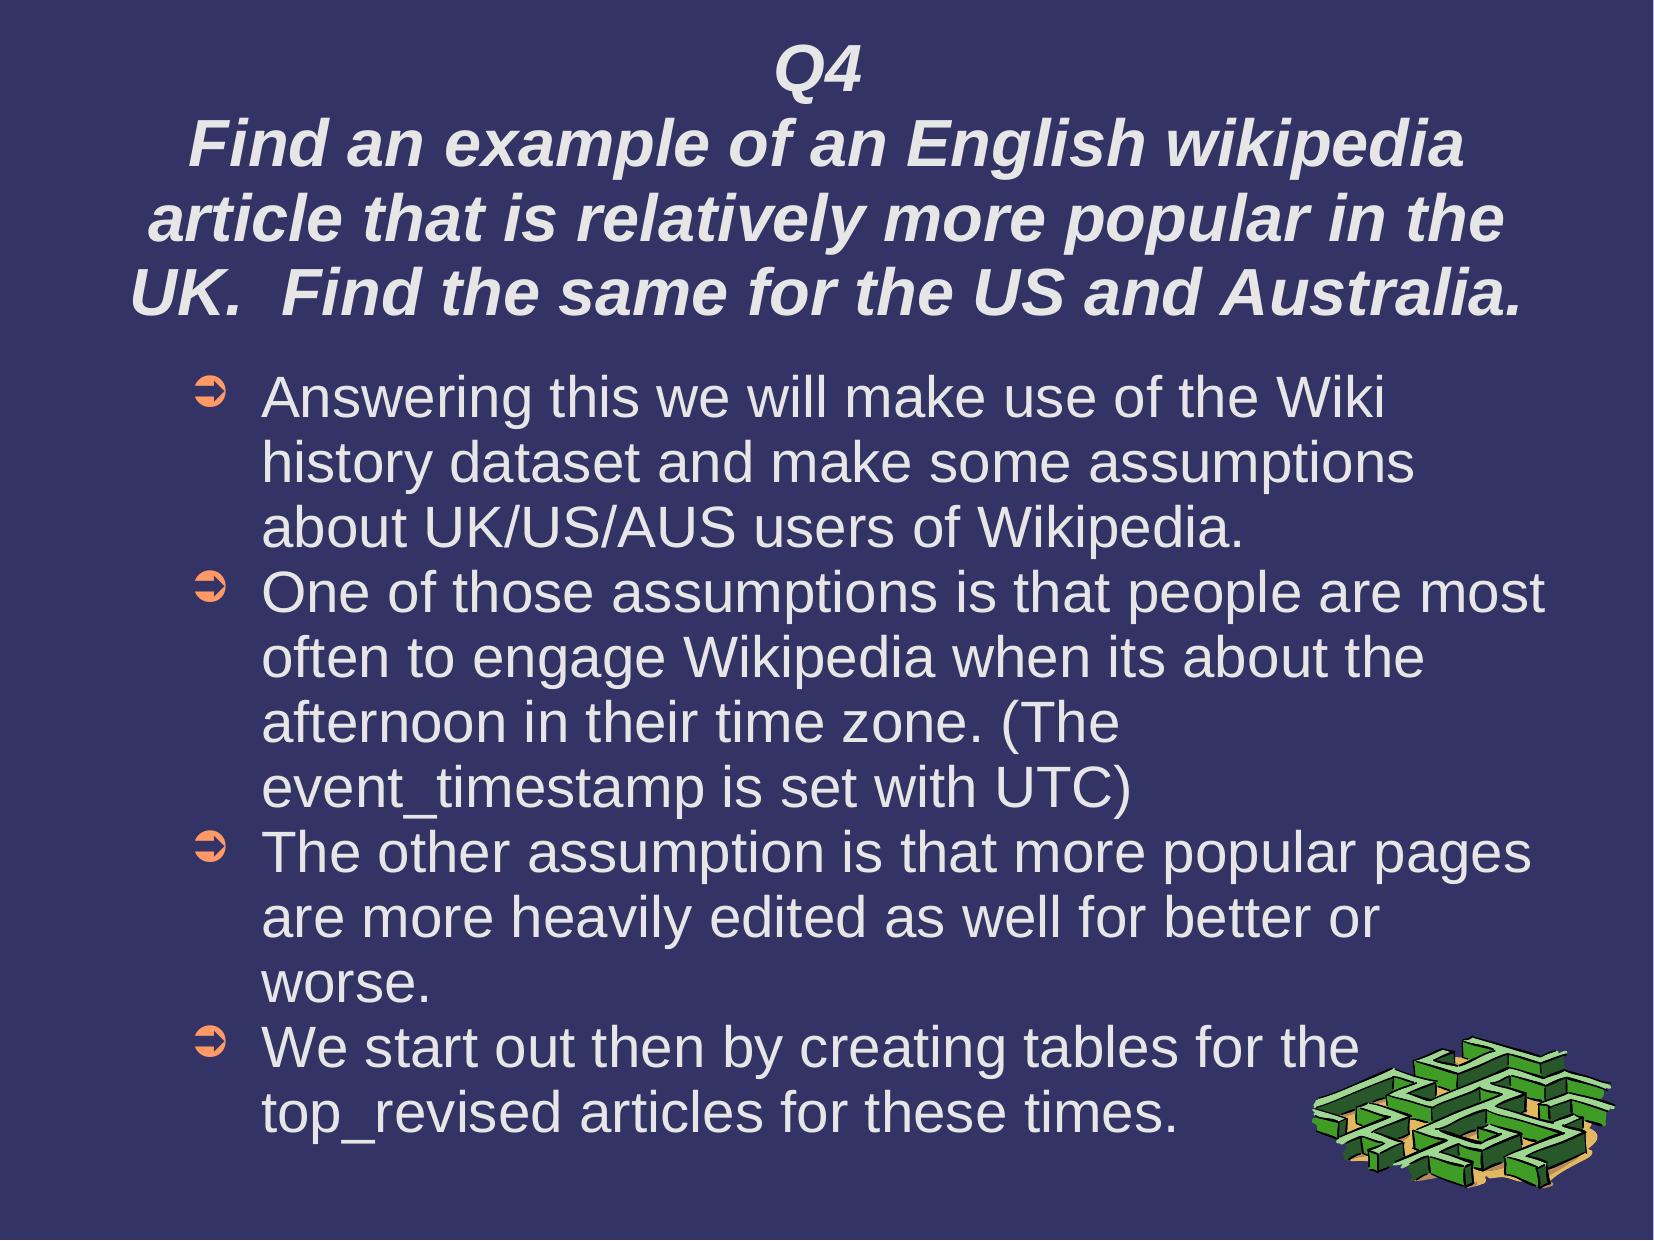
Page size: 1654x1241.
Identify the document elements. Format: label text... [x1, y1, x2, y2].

title Q4 Find an example of an English wikipedia article that is relatively more popular in the UK. Find the same for the US and Australia. [121, 30, 1534, 331]
list Answering this we will make use of the Wiki history dataset and make some assumptions about UK/US/AUS users of Wikipedia. One of those assumptions is that people are most often to engage Wikipedia when its about the afternoon in their time zone. (The event_timestamp is set with UTC) The other assumption is that more popular pages are more heavily edited as well for better or worse. We start out then by creating tables for the top_revised articles for these times. [178, 364, 1570, 1147]
